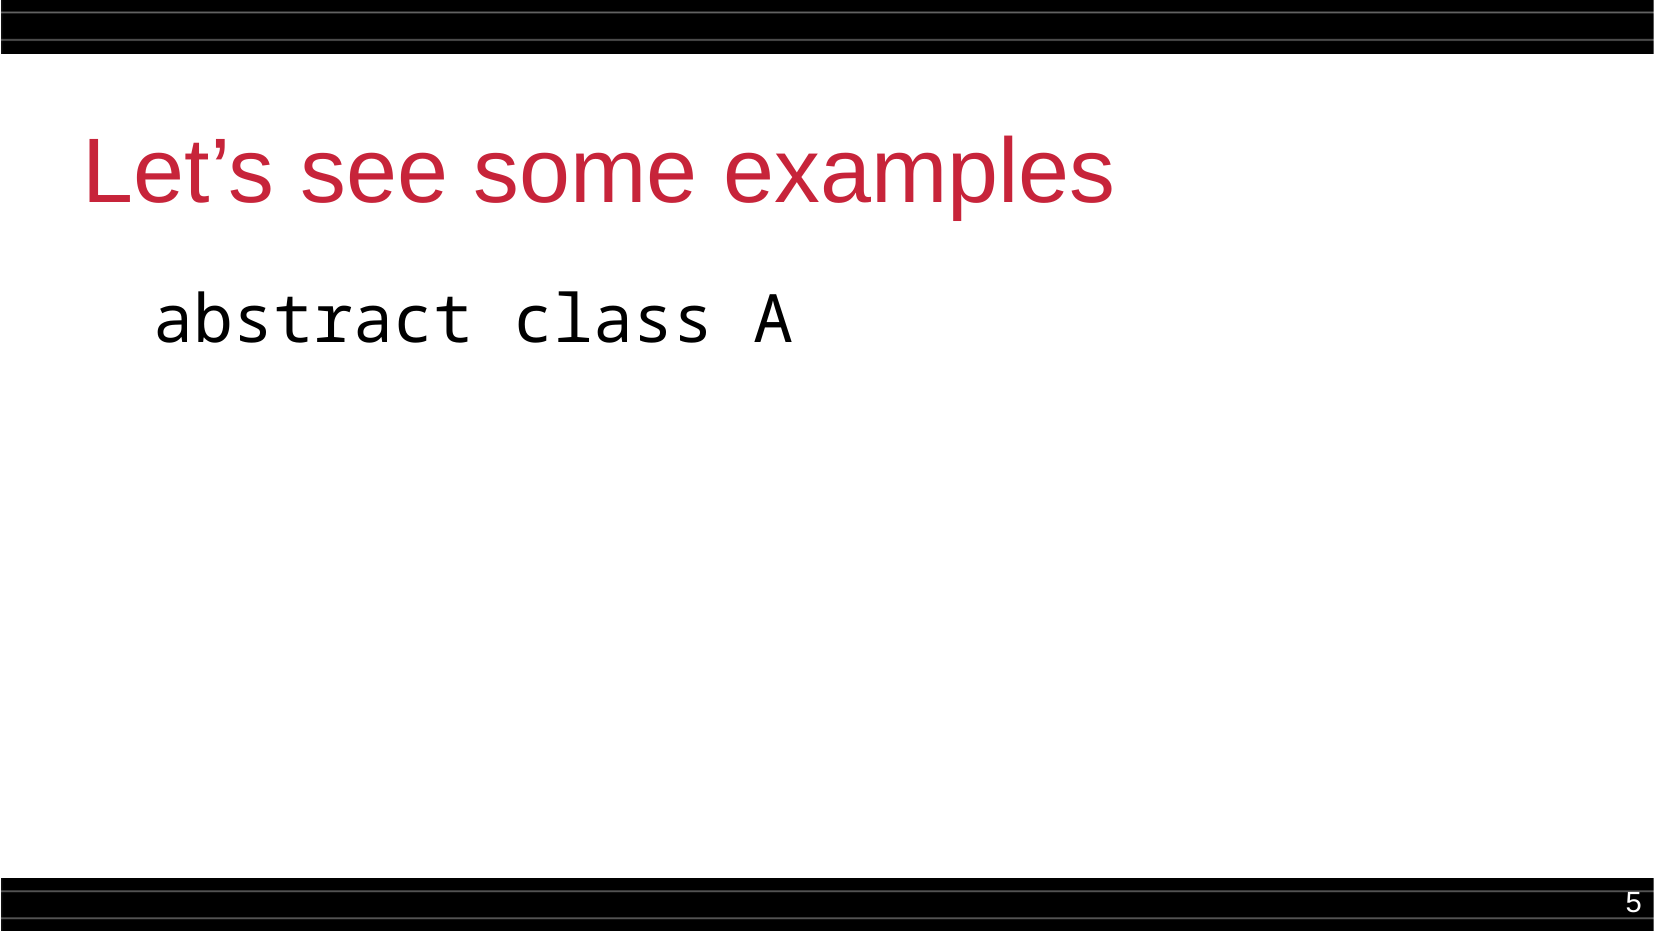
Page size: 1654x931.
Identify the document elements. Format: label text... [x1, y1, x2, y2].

picture [1, 878, 1654, 931]
list abstract class A [82, 271, 1571, 758]
picture [1, 0, 1654, 54]
title Let’s see some examples [82, 92, 1571, 249]
